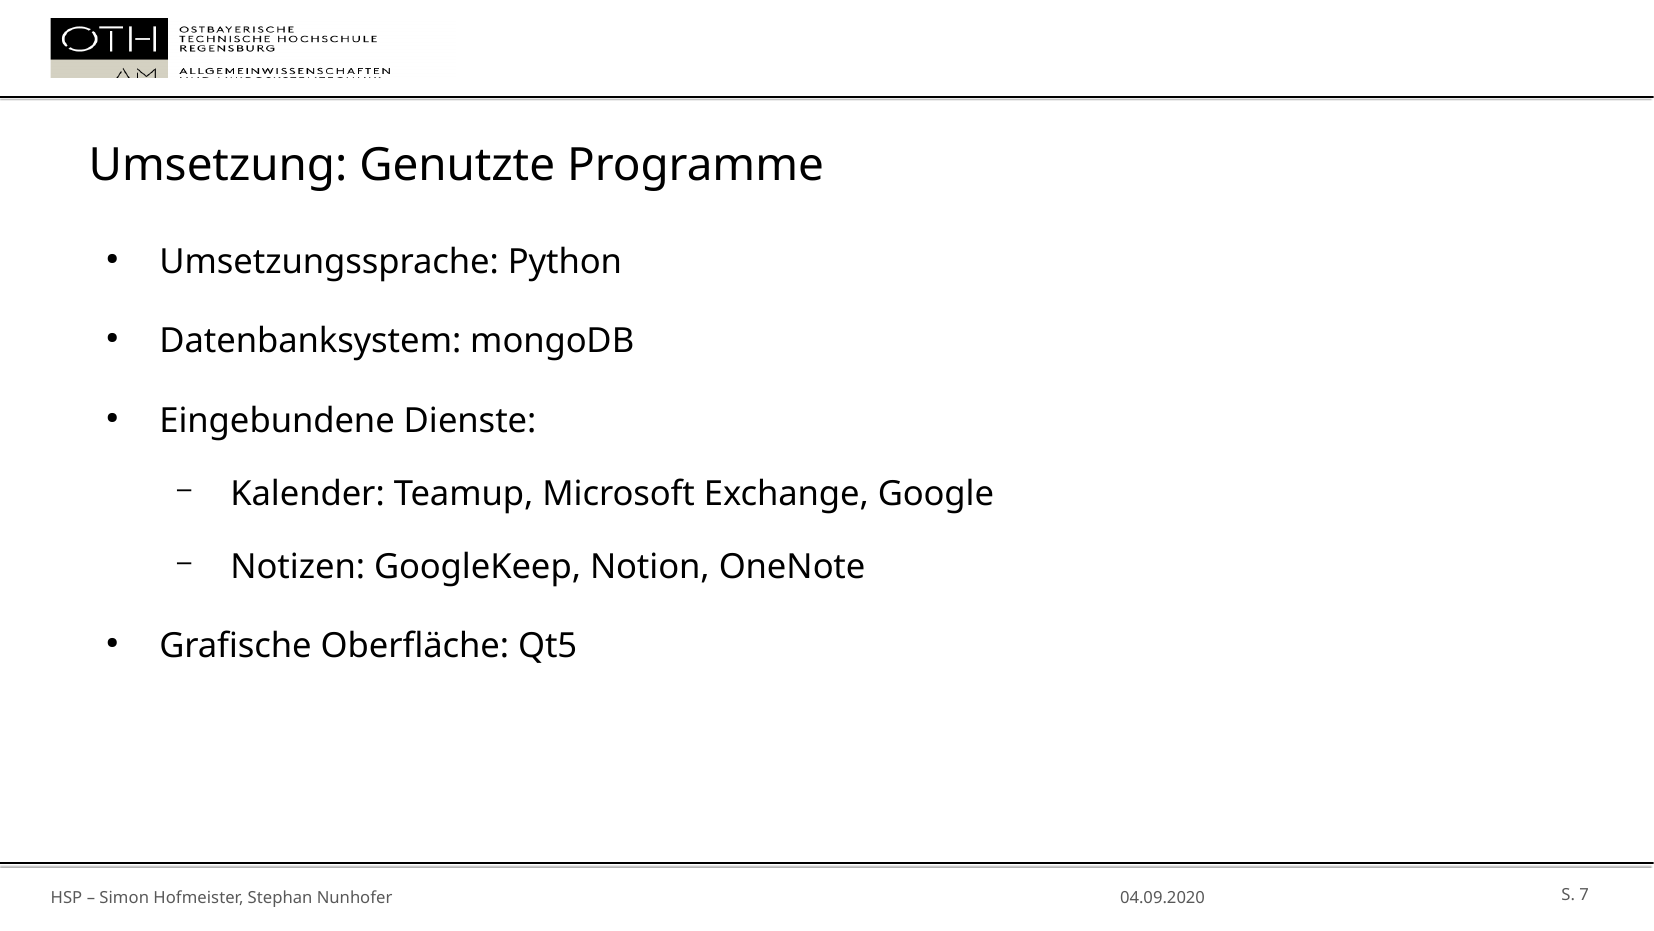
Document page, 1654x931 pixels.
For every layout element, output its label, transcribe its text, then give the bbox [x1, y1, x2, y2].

title Umsetzung: Genutzte Programme [88, 118, 1565, 207]
list Umsetzungssprache: Python Datenbanksystem: mongoDB Eingebundene Dienste: Kalender: Teamup, Microsoft Exchange, Google Notizen: GoogleKeep, Notion, OneNote Grafische Oberfläche: Qt5 [88, 236, 1565, 798]
picture [50, 18, 456, 78]
